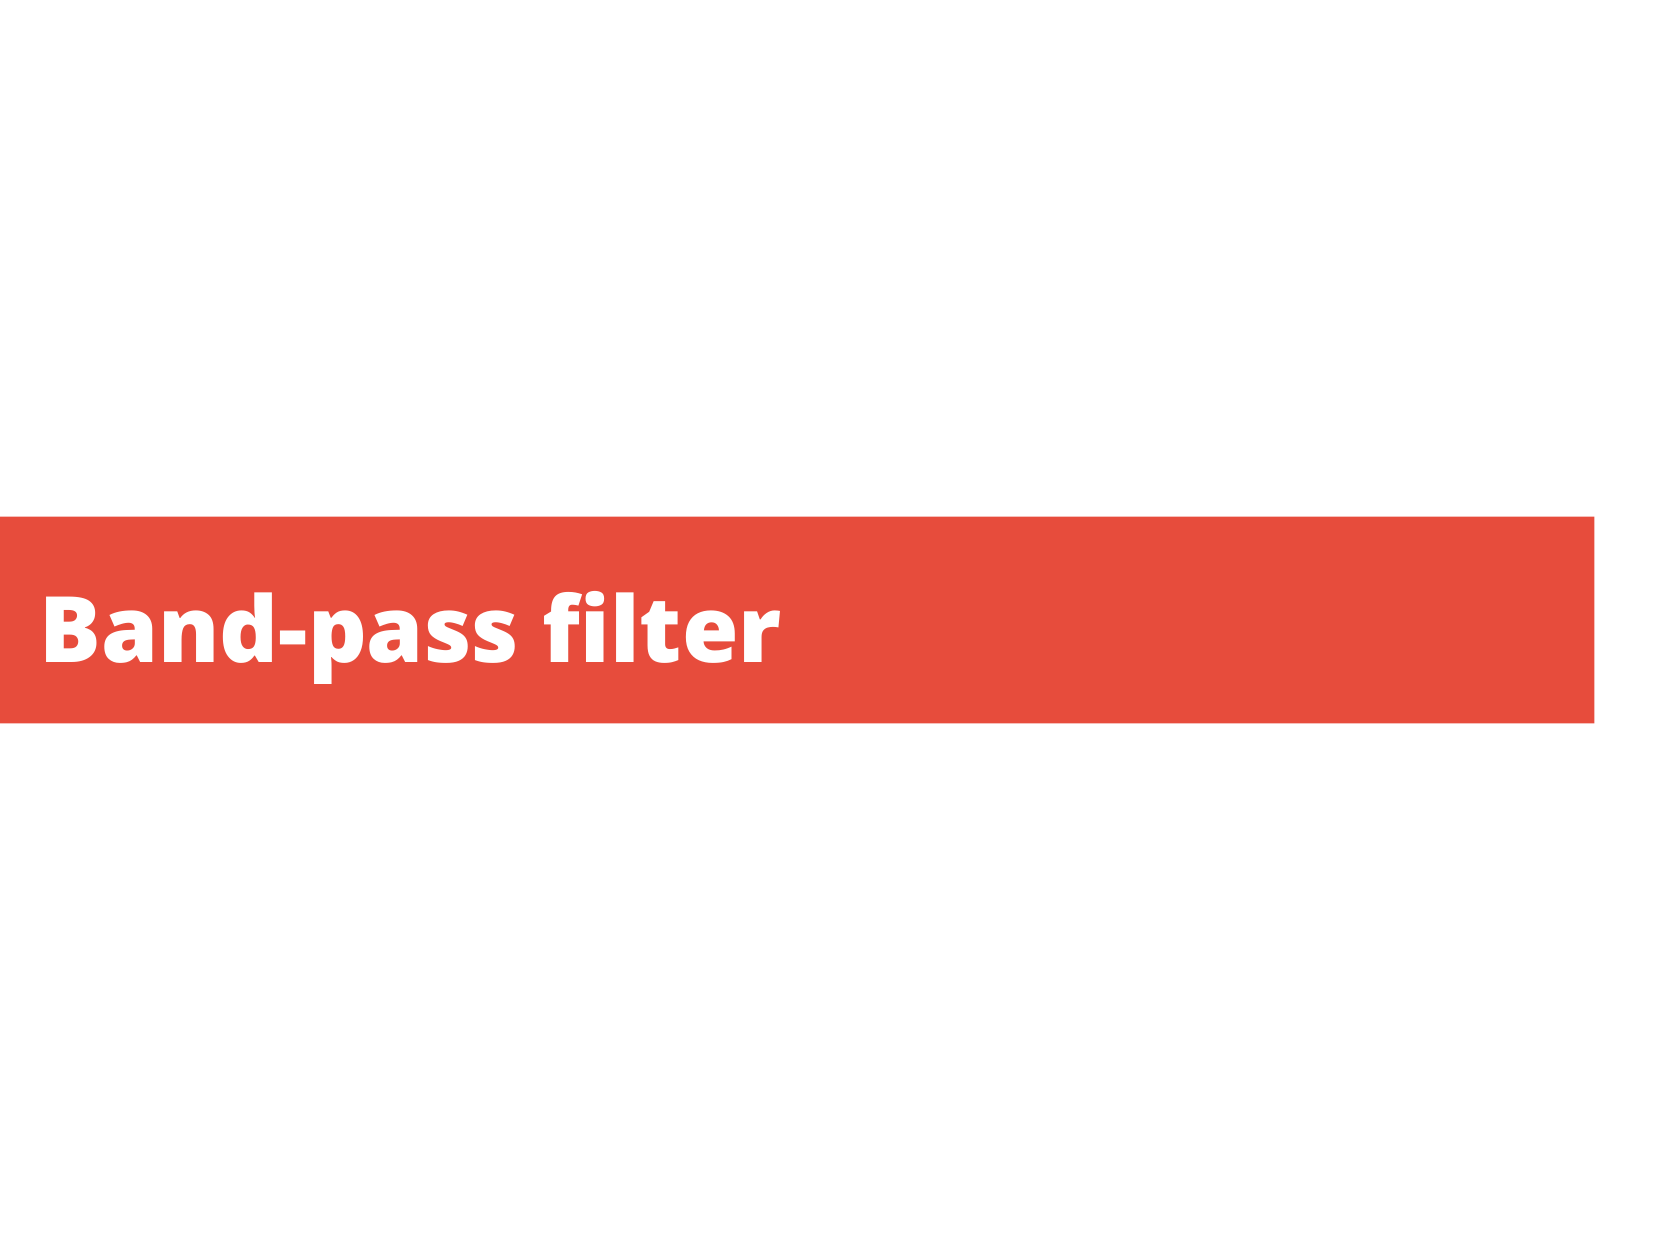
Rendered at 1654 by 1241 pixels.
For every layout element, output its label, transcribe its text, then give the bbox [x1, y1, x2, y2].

title Band-pass filter [39, 542, 1576, 691]
